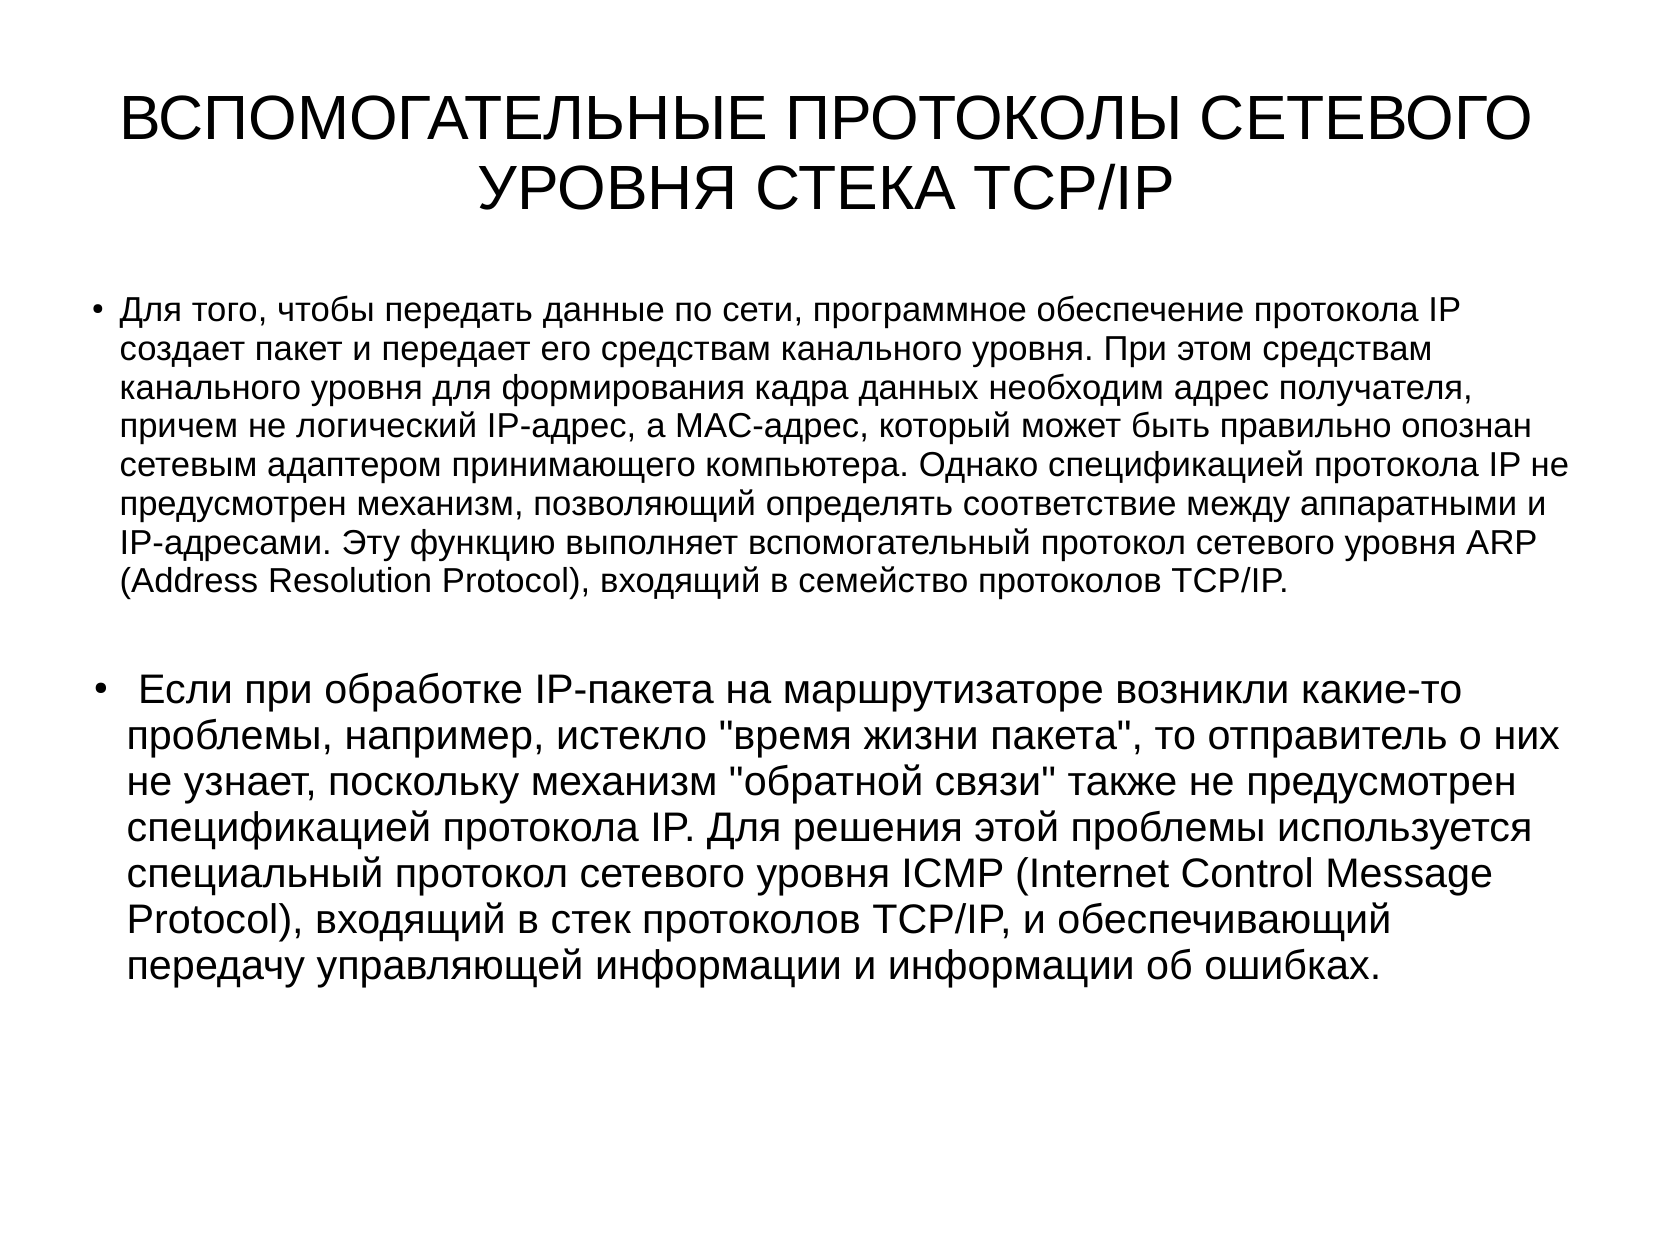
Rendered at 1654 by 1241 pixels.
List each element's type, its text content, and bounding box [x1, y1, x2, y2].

list Если при обработке IP-пакета на маршрутизаторе возникли какие-то проблемы, например, истекло "время жизни пакета", то отправитель о них не узнает, поскольку механизм "обратной связи" также не предусмотрен спецификацией протокола IP. Для решения этой проблемы используется специальный протокол сетевого уровня ICMP (Internet Control Message Protocol), входящий в стек протоколов TCP/IP, и обеспечивающий передачу управляющей информации и информации об ошибках. [82, 665, 1571, 1009]
list Для того, чтобы передать данные по сети, программное обеспечение протокола IP создает пакет и передает его средствам канального уровня. При этом средствам канального уровня для формирования кадра данных необходим адрес получателя, причем не логический IP-адрес, а MAC-адрес, который может быть правильно опознан сетевым адаптером принимающего компьютера. Однако спецификацией протокола IP не предусмотрен механизм, позволяющий определять соответствие между аппаратными и IP-адресами. Эту функцию выполняет вспомогательный протокол сетевого уровня ARP (Address Resolution Protocol), входящий в семейство протоколов TCP/IP. [82, 290, 1571, 634]
title ВСПОМОГАТЕЛЬНЫЕ ПРОТОКОЛЫ СЕТЕВОГО УРОВНЯ СТЕКА TCP/IP [82, 49, 1571, 257]
